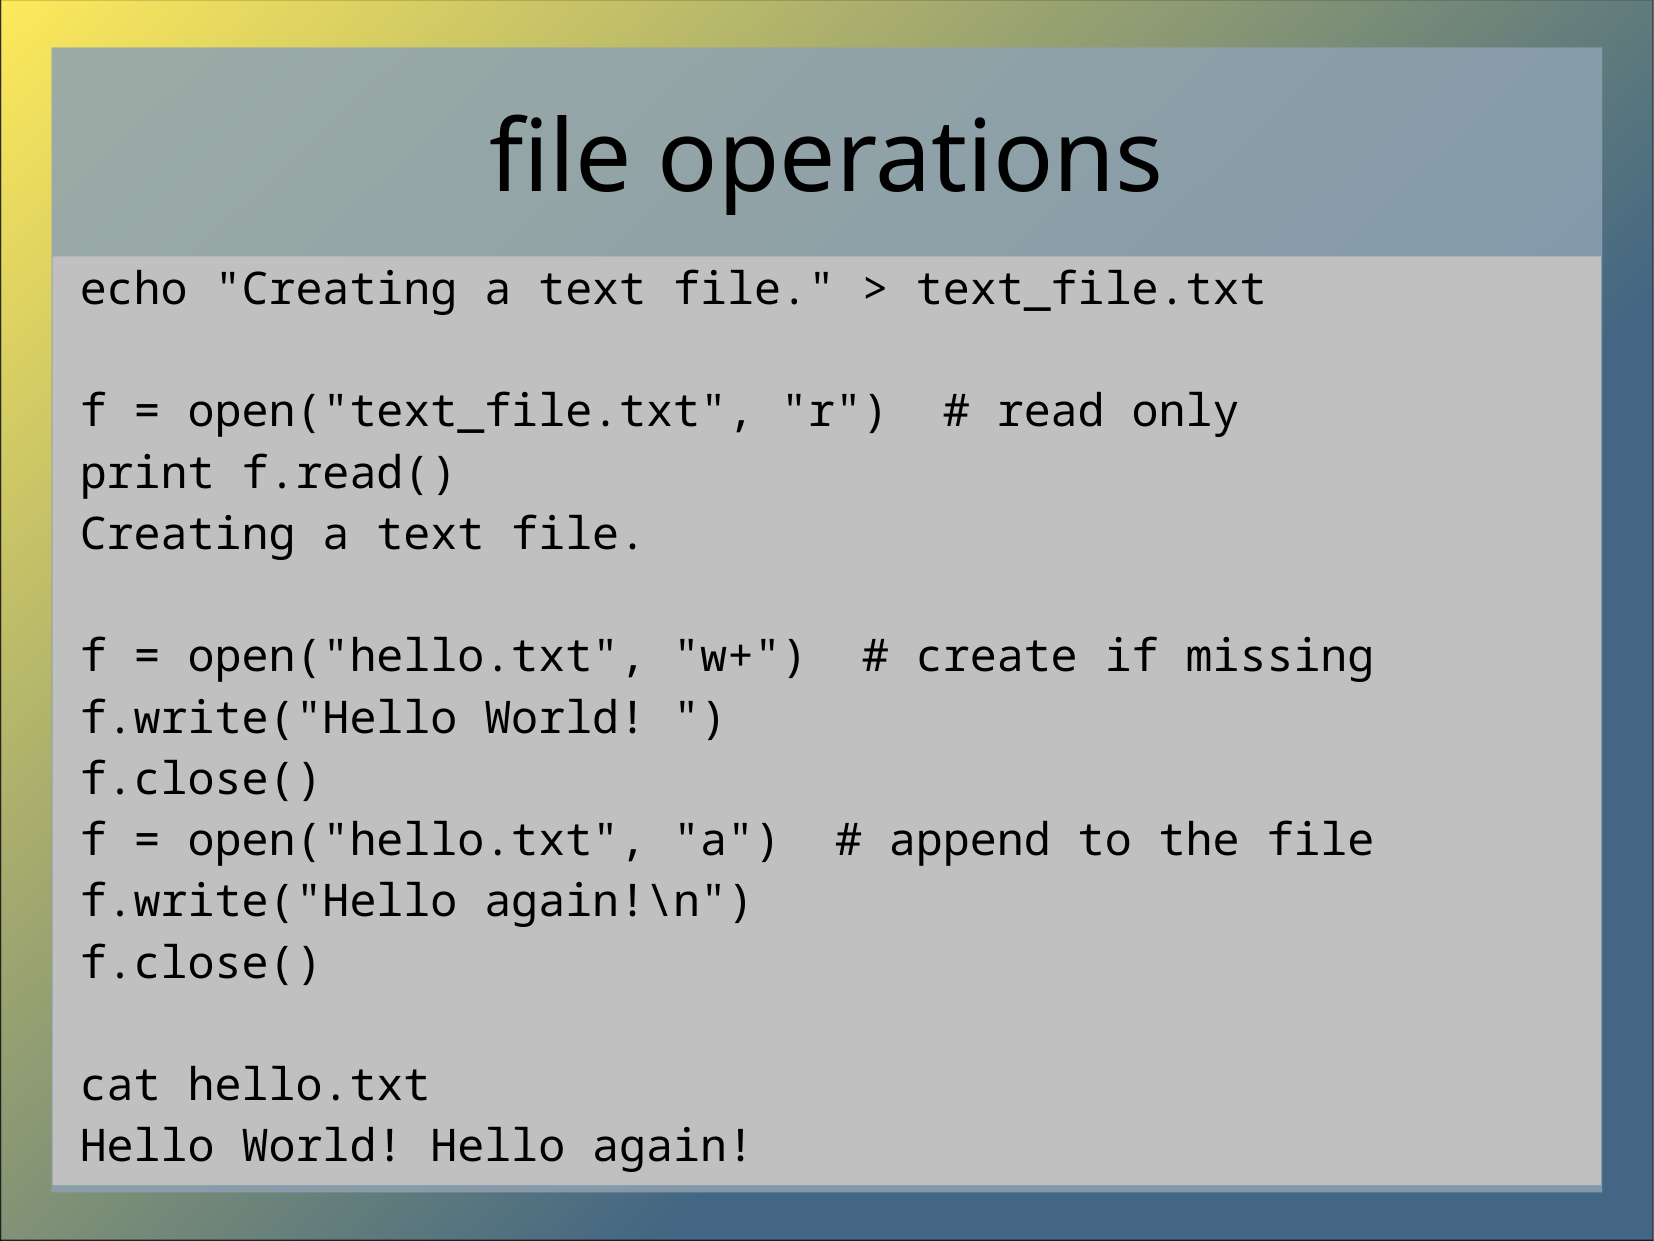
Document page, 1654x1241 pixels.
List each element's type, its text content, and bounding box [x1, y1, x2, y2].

title file operations [82, 49, 1571, 256]
picture [0, 0, 1654, 1241]
list echo "Creating a text file." > text_file.txt f = open("text_file.txt", "r") # read only print f.read() Creating a text file. f = open("hello.txt", "w+") # create if missing f.write("Hello World! ") f.close() f = open("hello.txt", "a") # append to the file f.write("Hello again!\n") f.close() cat hello.txt Hello World! Hello again! [52, 256, 1601, 1186]
